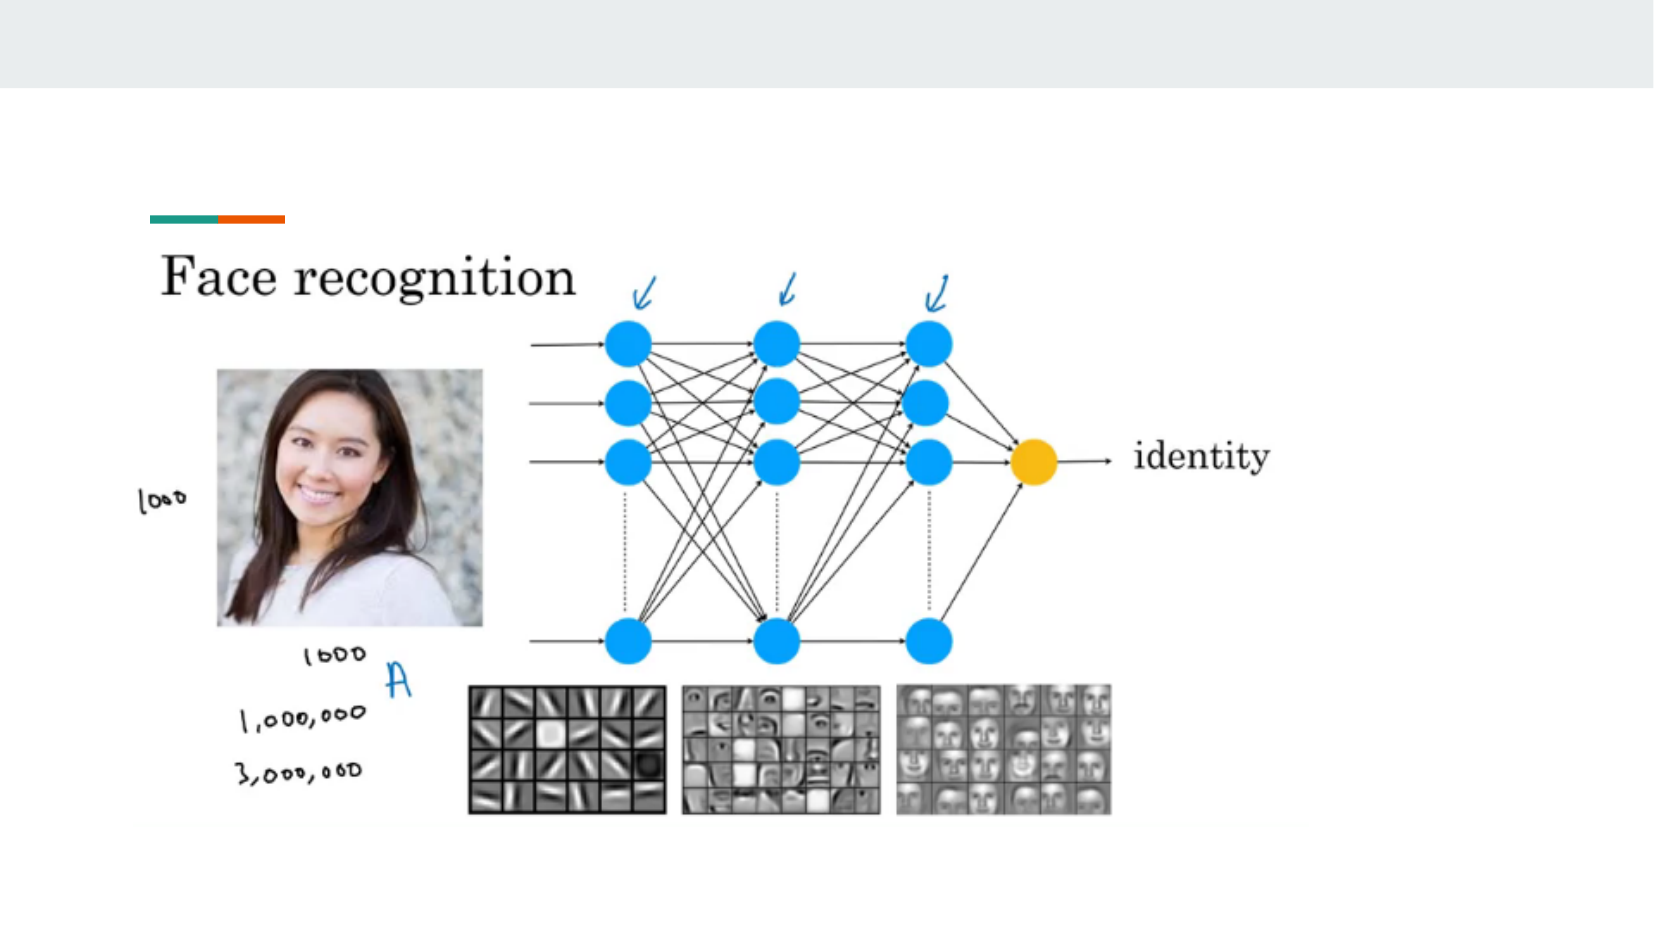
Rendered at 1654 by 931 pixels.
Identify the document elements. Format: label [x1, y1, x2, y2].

picture [133, 238, 1309, 827]
